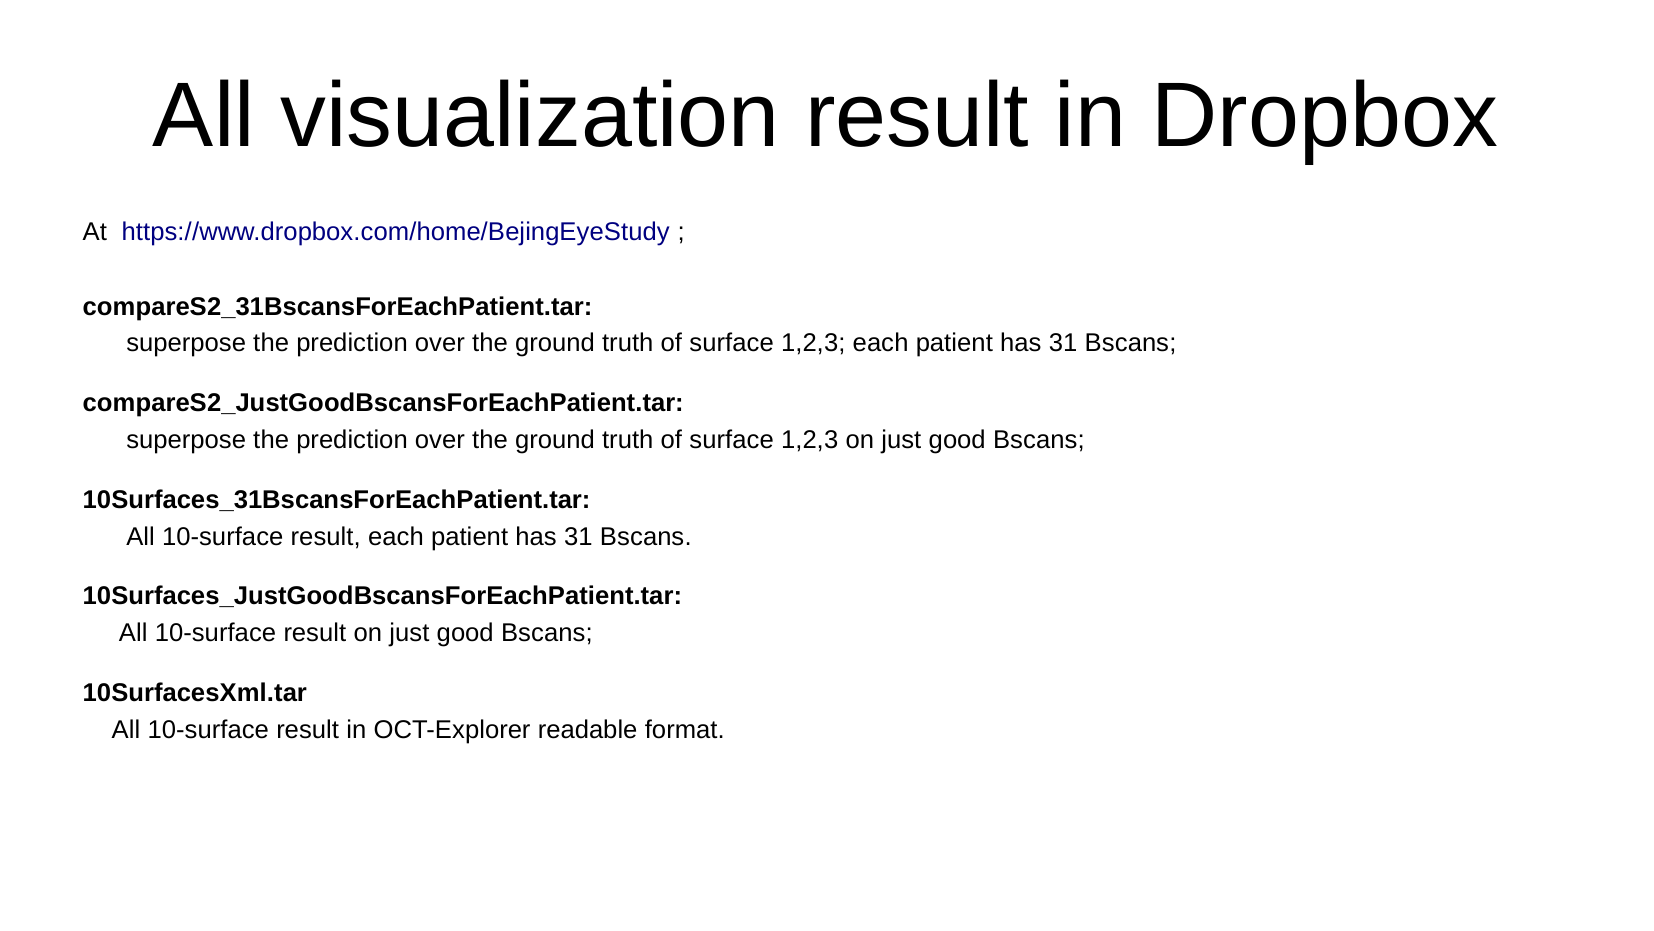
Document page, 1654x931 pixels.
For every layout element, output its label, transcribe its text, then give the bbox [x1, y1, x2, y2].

title All visualization result in Dropbox [82, 37, 1571, 193]
list At https://www.dropbox.com/home/BejingEyeStudy ; compareS2_31BscansForEachPatient.tar: superpose the prediction over the ground truth of surface 1,2,3; each patient has 31 Bscans; compareS2_JustGoodBscansForEachPatient.tar: superpose the prediction over the ground truth of surface 1,2,3 on just good Bscans; 10Surfaces_31BscansForEachPatient.tar: All 10-surface result, each patient has 31 Bscans. 10Surfaces_JustGoodBscansForEachPatient.tar: All 10-surface result on just good Bscans; 10SurfacesXml.tar All 10-surface result in OCT-Explorer readable format. [82, 217, 1571, 758]
